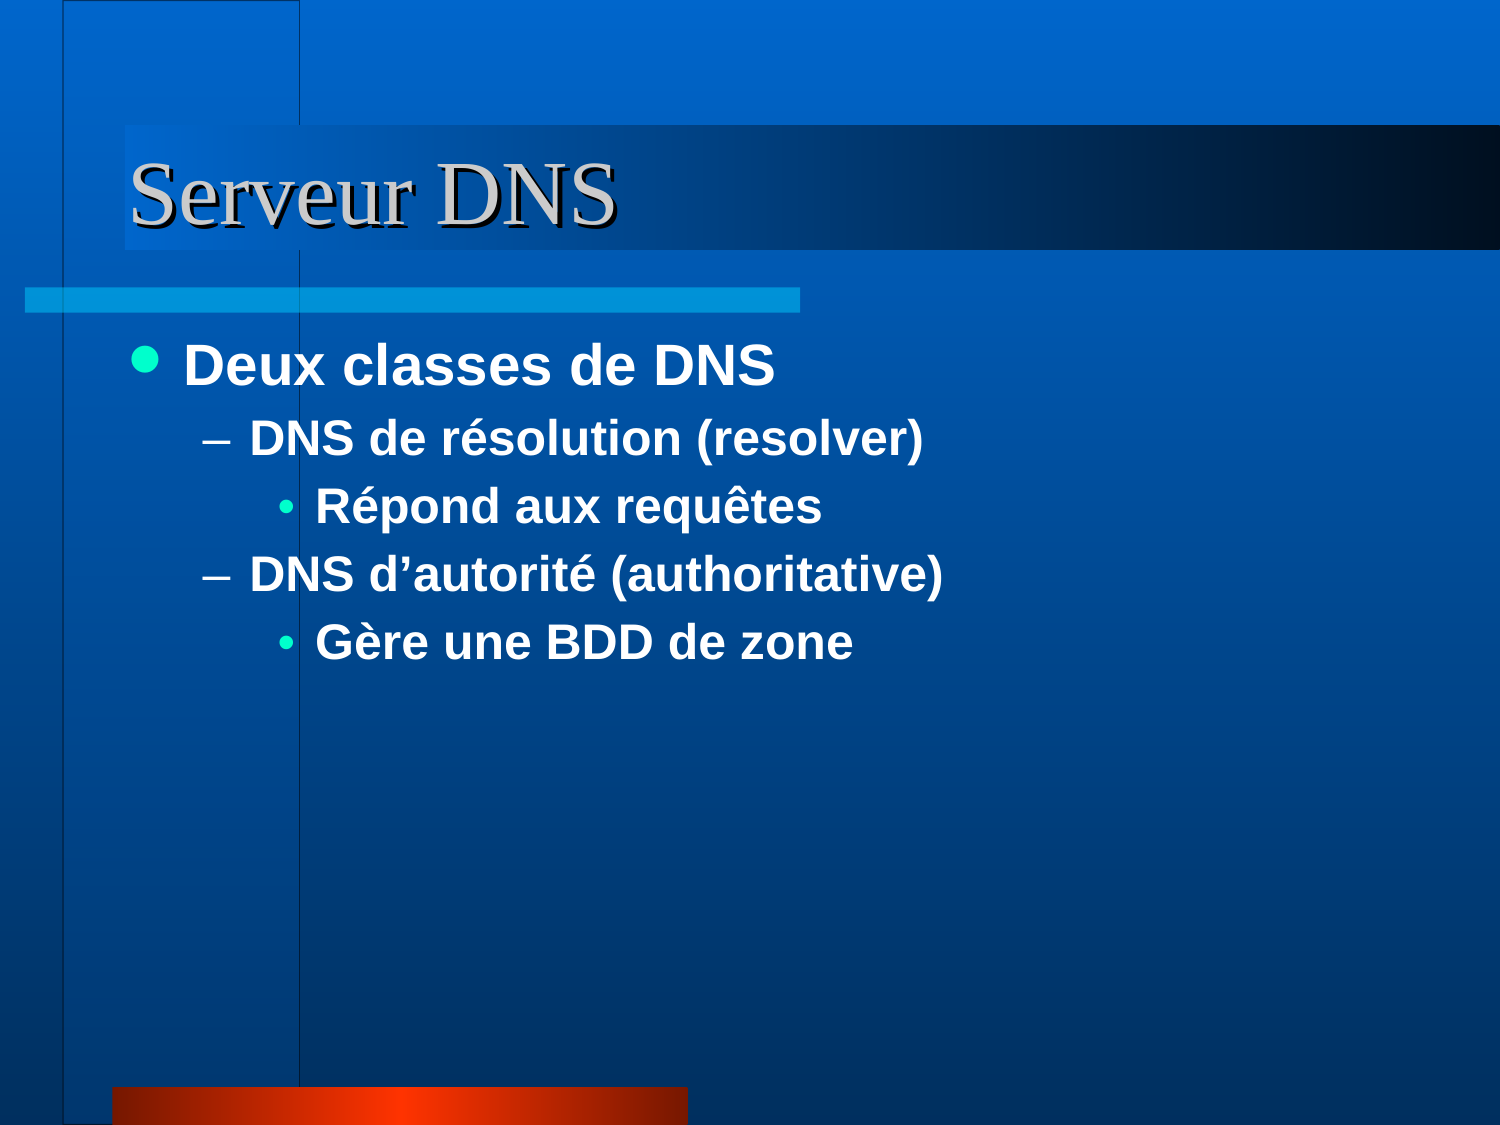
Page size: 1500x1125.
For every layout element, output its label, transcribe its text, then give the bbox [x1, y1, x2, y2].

title Serveur DNS [112, 99, 1388, 288]
list Deux classes de DNS DNS de résolution (resolver) Répond aux requêtes DNS d’autorité (authoritative) Gère une BDD de zone [112, 324, 1388, 1095]
